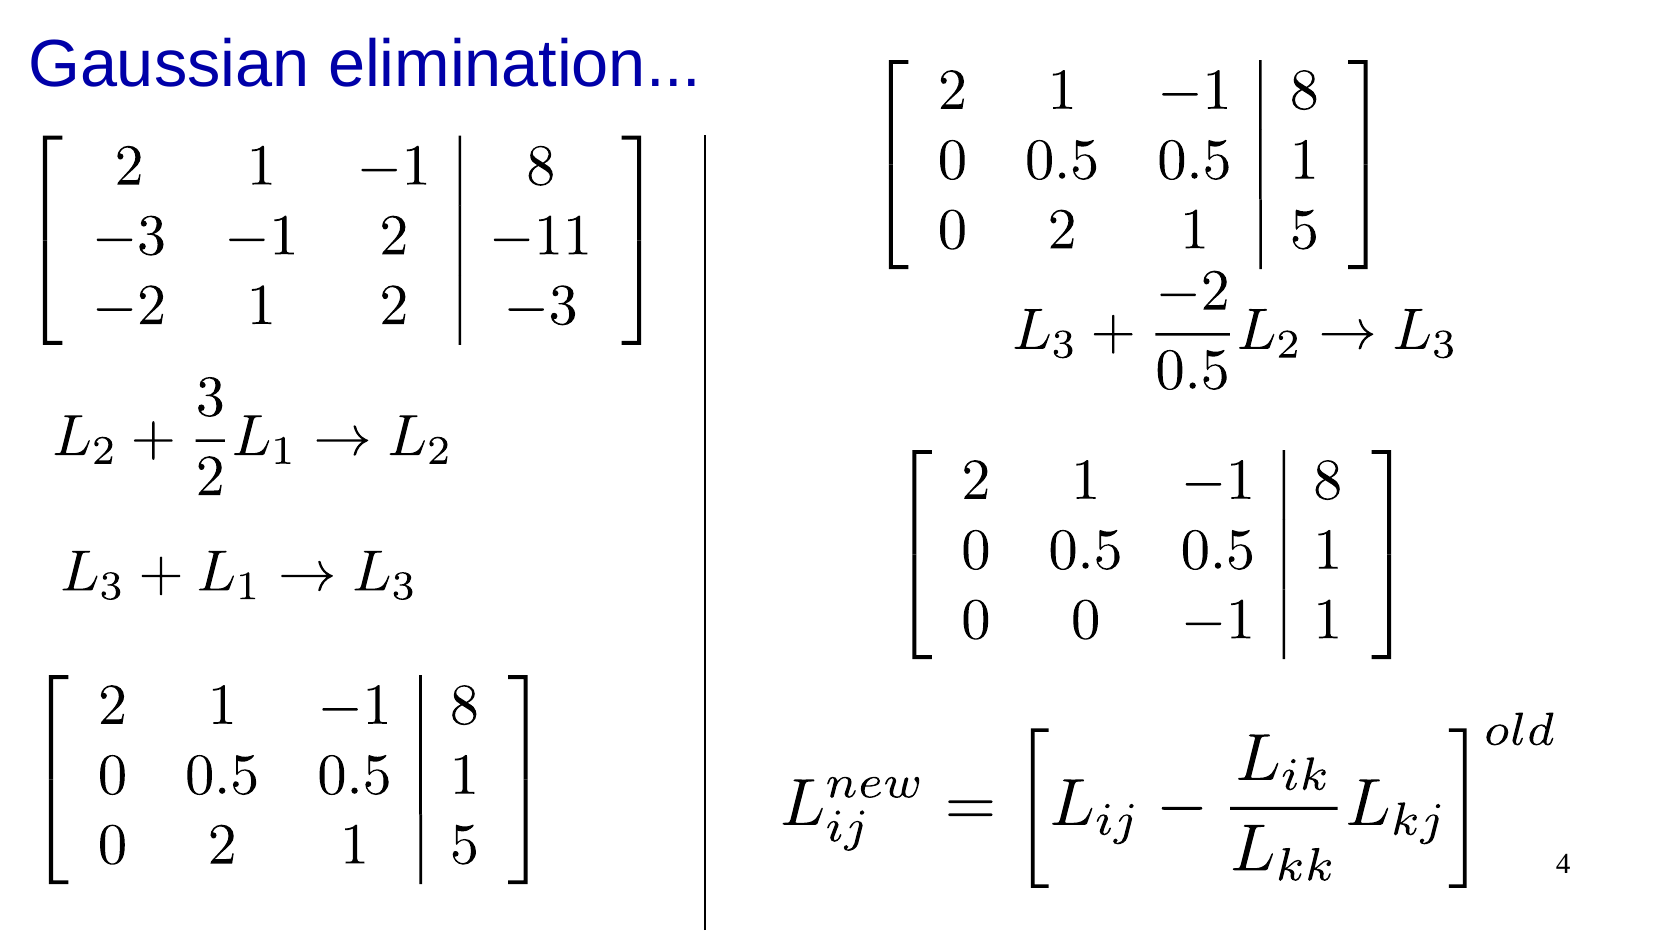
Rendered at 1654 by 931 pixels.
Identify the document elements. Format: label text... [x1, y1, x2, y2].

text_box [30, 675, 547, 885]
text_box [52, 376, 451, 496]
text_box [60, 550, 415, 601]
text_box [870, 60, 1456, 391]
text_box [780, 712, 1555, 888]
text_box [893, 450, 1411, 660]
title Gaussian elimination... [28, 21, 1626, 106]
text_box [24, 135, 661, 346]
